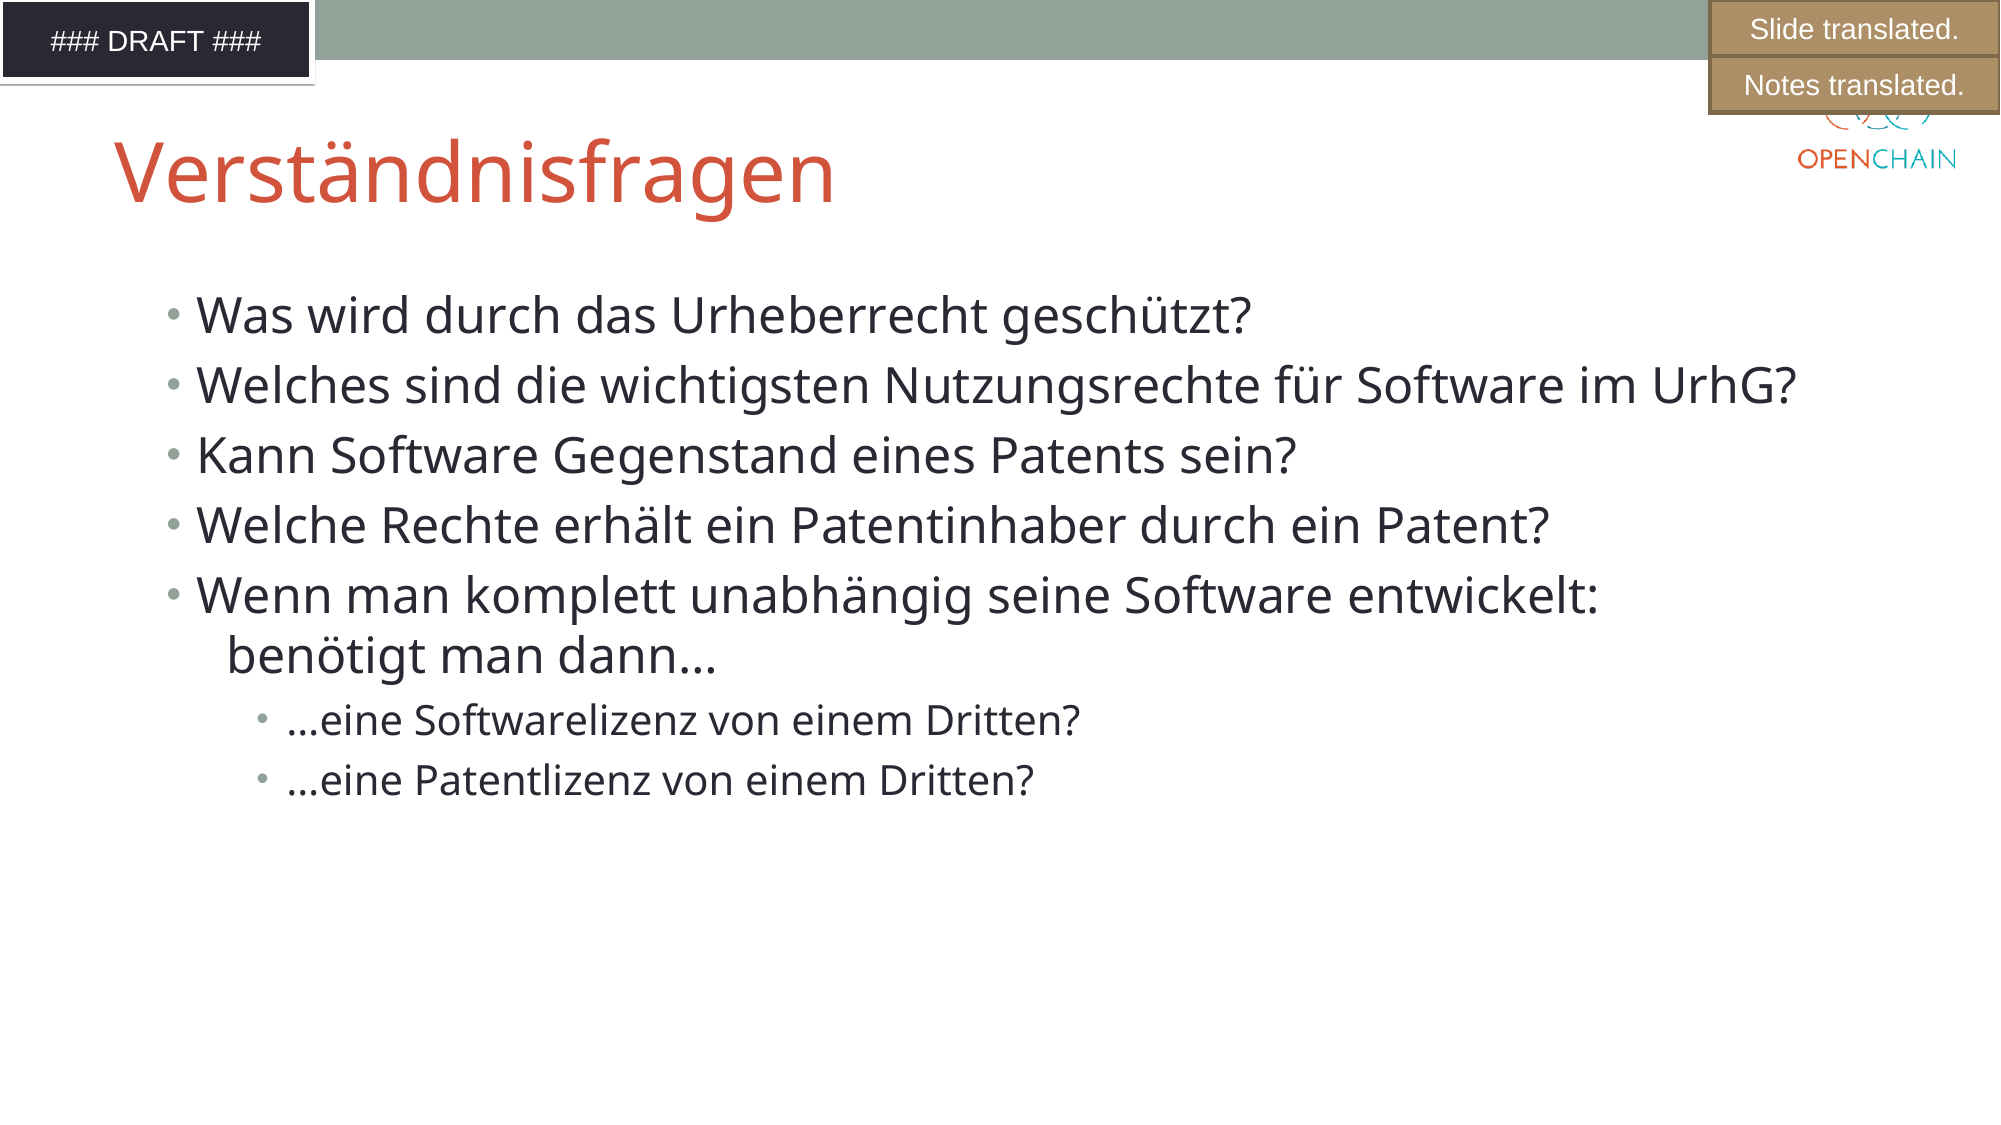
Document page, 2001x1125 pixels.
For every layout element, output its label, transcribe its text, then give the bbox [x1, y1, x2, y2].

list Was wird durch das Urheberrecht geschützt? Welches sind die wichtigsten Nutzungsrechte für Software im UrhG? Kann Software Gegenstand eines Patents sein? Welche Rechte erhält ein Patentinhaber durch ein Patent? Wenn man komplett unabhängig seine Software entwickelt: benötigt man dann… …eine Softwarelizenz von einem Dritten? …eine Patentlizenz von einem Dritten? [151, 275, 1877, 977]
text_box Notes translated. [1710, 56, 2000, 113]
text_box Slide translated. [1710, 0, 2000, 56]
title Verständnisfragen [99, 87, 1900, 251]
